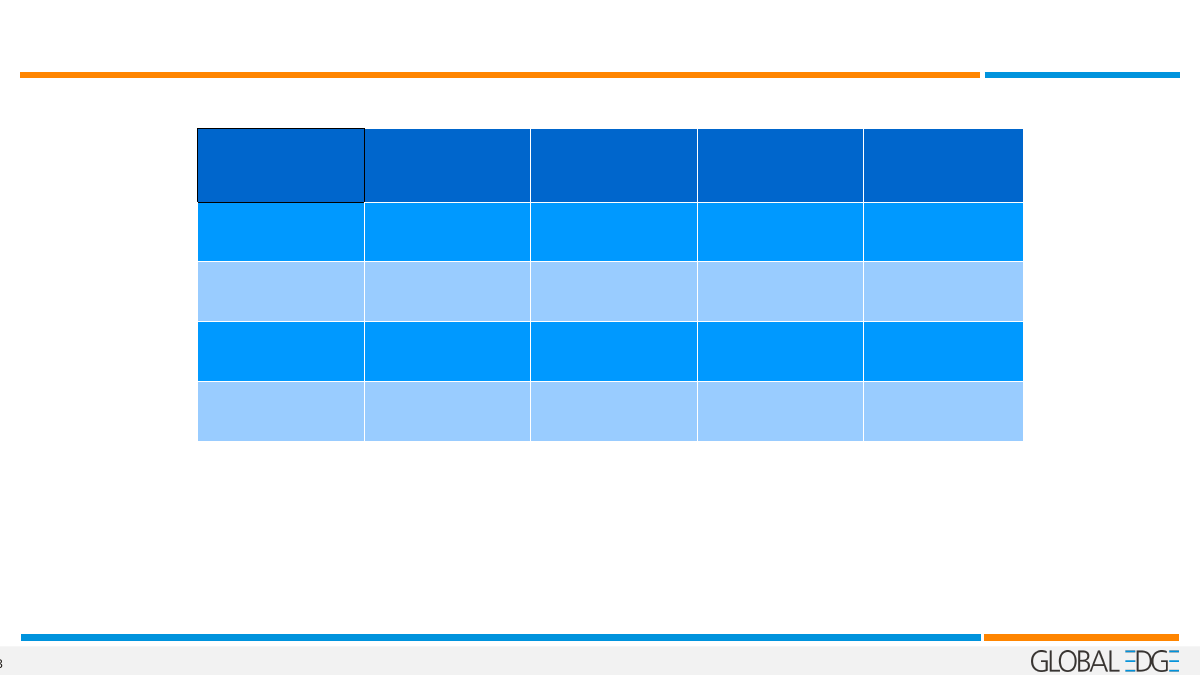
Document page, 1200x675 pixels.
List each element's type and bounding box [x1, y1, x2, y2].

table_cell [365, 262, 530, 321]
table_header [698, 129, 863, 202]
table_cell [698, 322, 863, 381]
table_cell [365, 203, 530, 261]
table_cell [864, 382, 1023, 441]
table_cell [365, 322, 530, 381]
table_header [198, 129, 364, 202]
table_cell [864, 262, 1023, 321]
table_cell [698, 382, 863, 441]
table_cell [198, 203, 364, 261]
table_header [365, 129, 530, 202]
table_cell [531, 382, 697, 441]
picture [1031, 650, 1179, 672]
table_cell [365, 382, 530, 441]
table_cell [698, 262, 863, 321]
table_cell [198, 322, 364, 381]
table_cell [864, 322, 1023, 381]
table_cell [531, 203, 697, 261]
table_cell [531, 262, 697, 321]
table_header [864, 129, 1023, 202]
table_cell [531, 322, 697, 381]
table_cell [198, 382, 364, 441]
table_cell [864, 203, 1023, 261]
table_cell [698, 203, 863, 261]
table_header [531, 129, 697, 202]
table_cell [198, 262, 364, 321]
